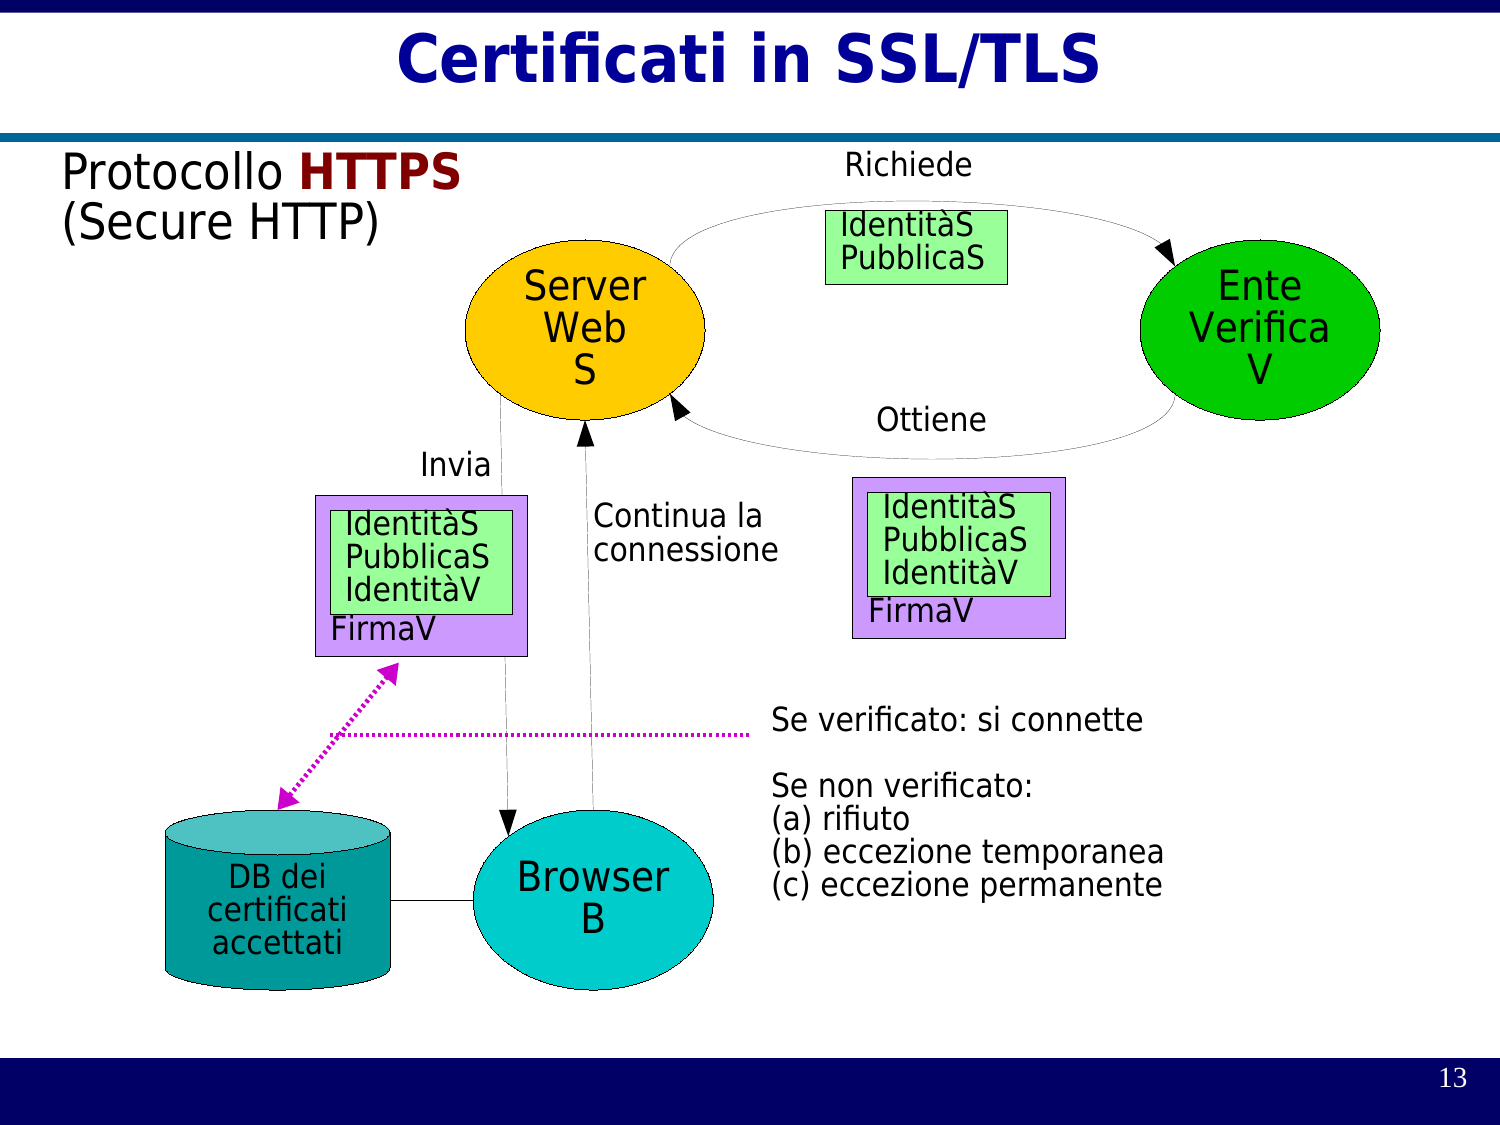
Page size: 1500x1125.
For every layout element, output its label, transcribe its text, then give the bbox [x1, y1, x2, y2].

text_box Ente Verifica V [1140, 239, 1381, 421]
text_box [825, 210, 840, 285]
title Certificati in SSL/TLS [30, 0, 1471, 126]
text_box Continua la connessione [593, 501, 780, 574]
text_box Protocollo HTTPS (Secure HTTP) [61, 149, 463, 259]
text_box Invia [420, 450, 493, 489]
text_box Server Web S [465, 239, 706, 421]
text_box Browser B [473, 810, 714, 991]
text_box DB dei certificati accettati [165, 833, 391, 991]
text_box IdentitàS PubblicaS [840, 210, 1008, 286]
text_box Richiede [844, 149, 974, 189]
text_box Ottiene [876, 404, 988, 444]
text_box Se verificato: si connette Se non verificato: (a) rifiuto (b) eccezione temporanea (c) eccezione permanente [771, 705, 1166, 909]
text_box [852, 477, 1066, 639]
text_box FirmaV [868, 596, 1006, 646]
text_box [315, 495, 528, 657]
text_box IdentitàS PubblicaS IdentitàV [345, 509, 513, 615]
text_box FirmaV [330, 614, 468, 663]
text_box IdentitàS PubblicaS IdentitàV [882, 491, 1051, 597]
